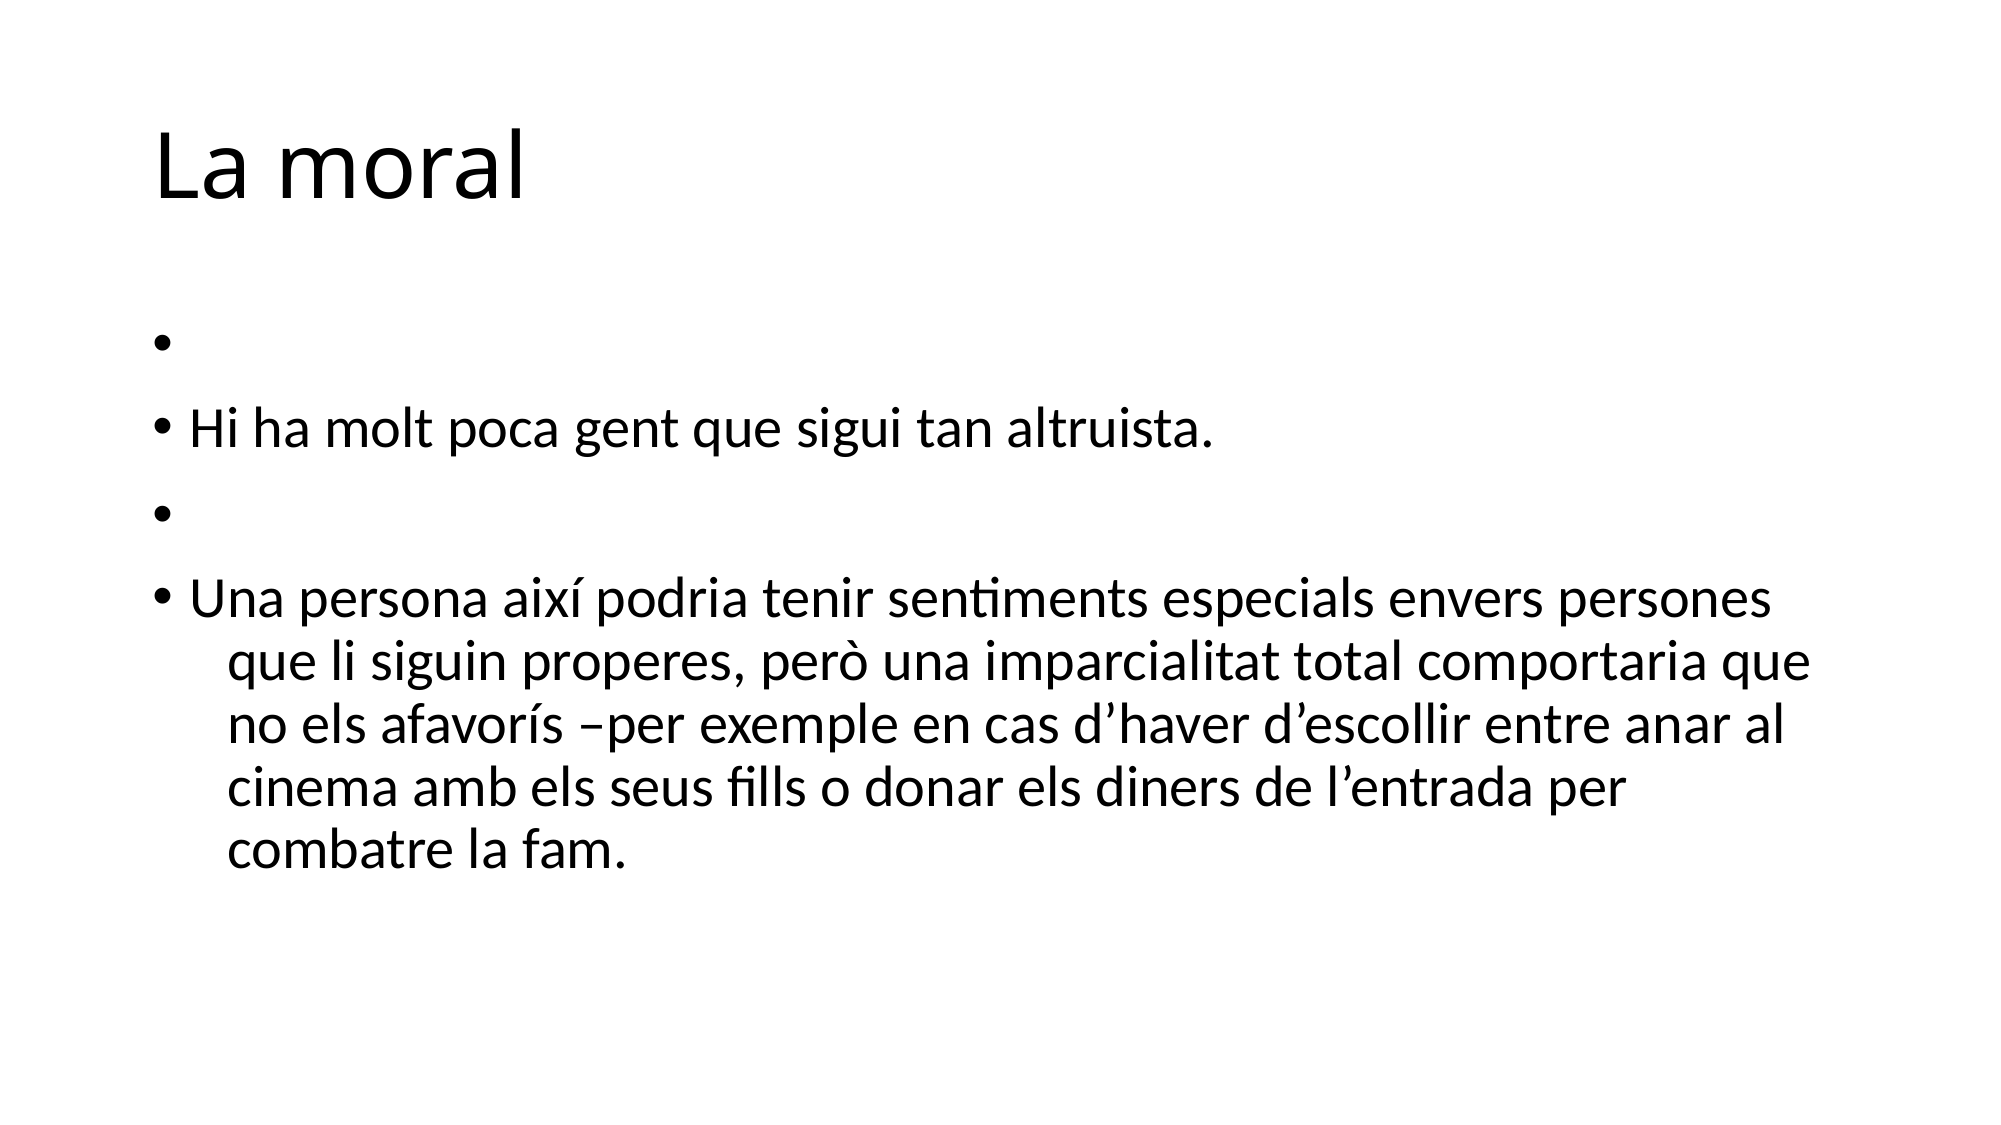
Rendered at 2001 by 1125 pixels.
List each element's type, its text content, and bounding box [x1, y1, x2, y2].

list Hi ha molt poca gent que sigui tan altruista. Una persona així podria tenir sentiments especials envers persones que li siguin properes, però una imparcialitat total comportaria que no els afavorís –per exemple en cas d’haver d’escollir entre anar al cinema amb els seus fills o donar els diners de l’entrada per combatre la fam. [137, 299, 1863, 1014]
title La moral [137, 59, 1863, 278]
